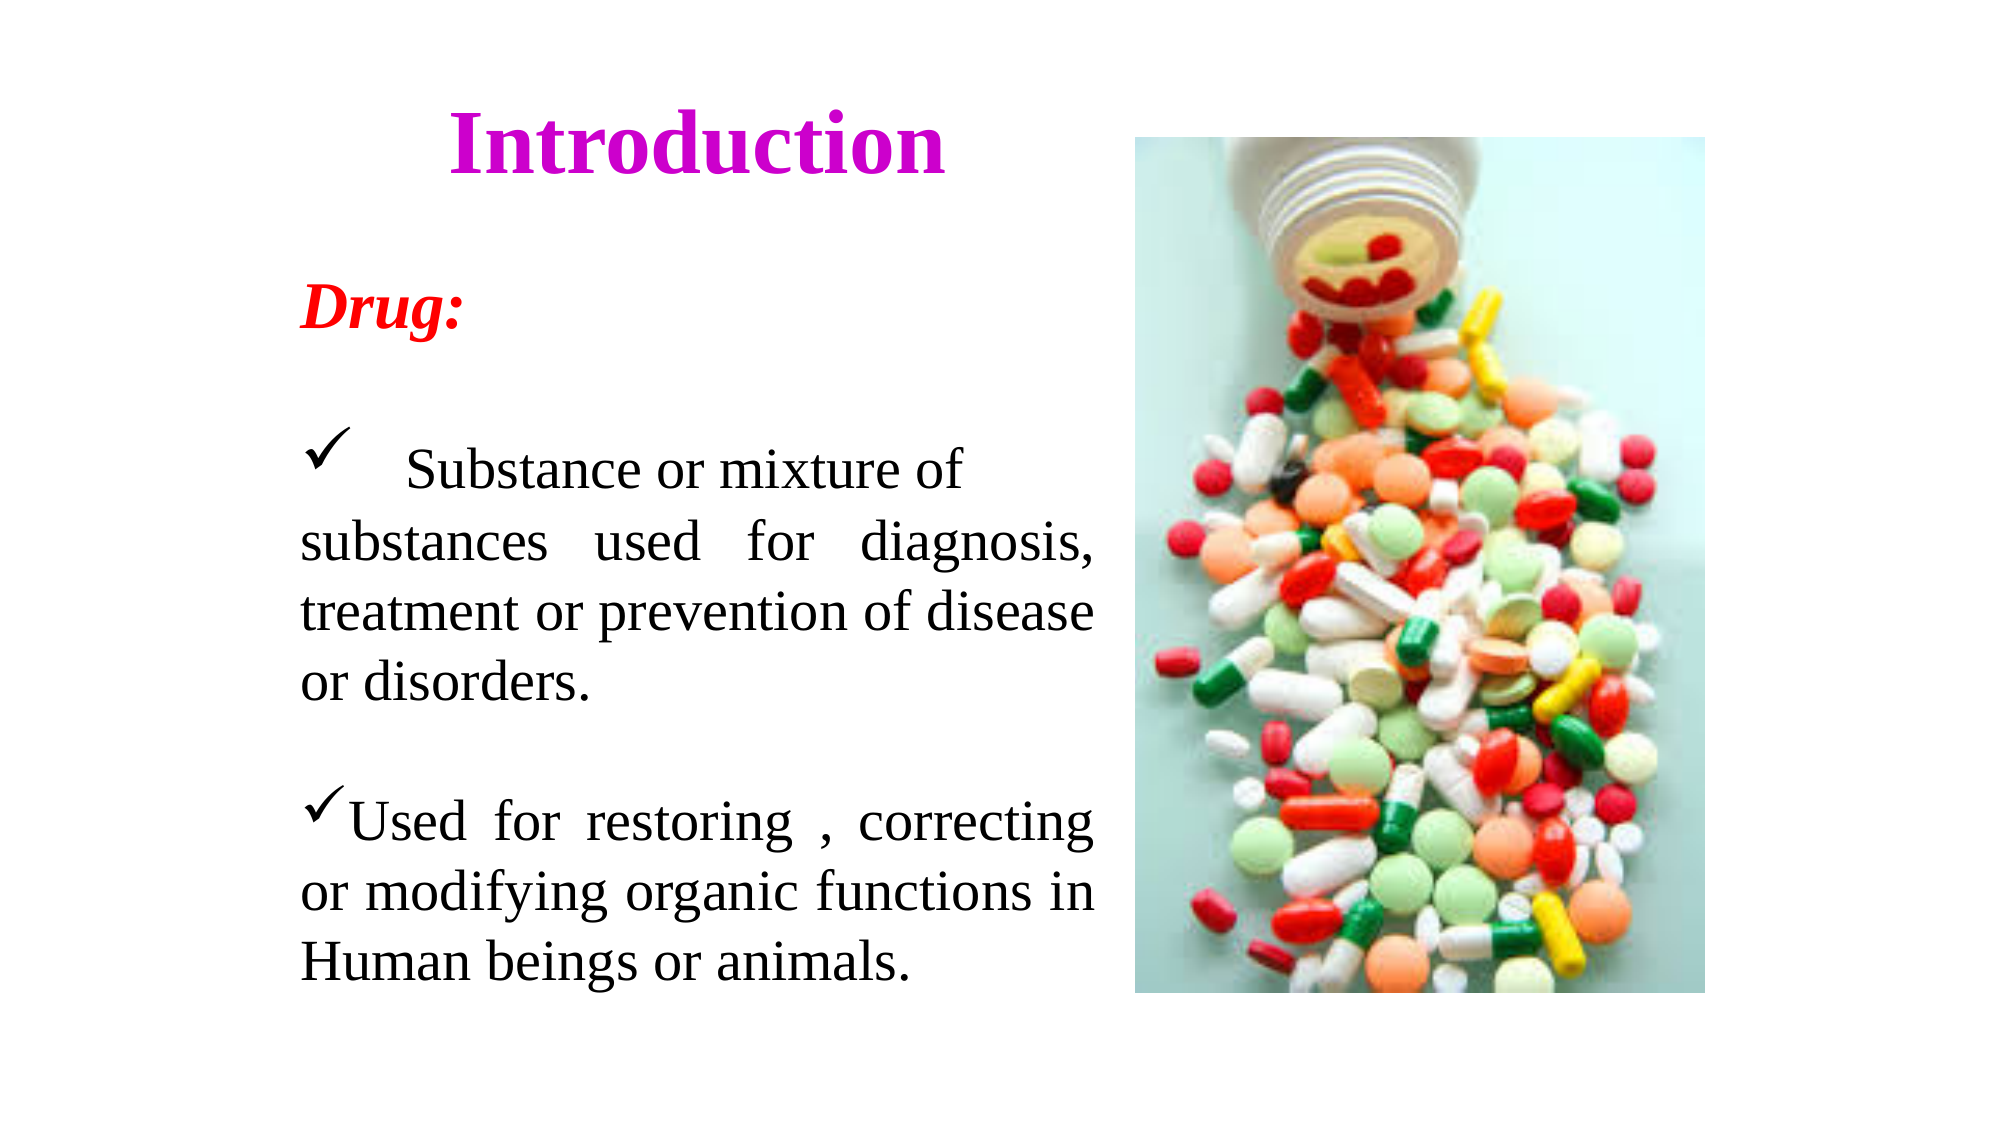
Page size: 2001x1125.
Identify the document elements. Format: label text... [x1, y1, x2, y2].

picture [1135, 137, 1705, 993]
text_box Introduction Drug: Substance or mixture of substances used for diagnosis, treatment or prevention of disease or disorders. Used for restoring , correcting or modifying organic functions in Human beings or animals. [285, 74, 1111, 1000]
